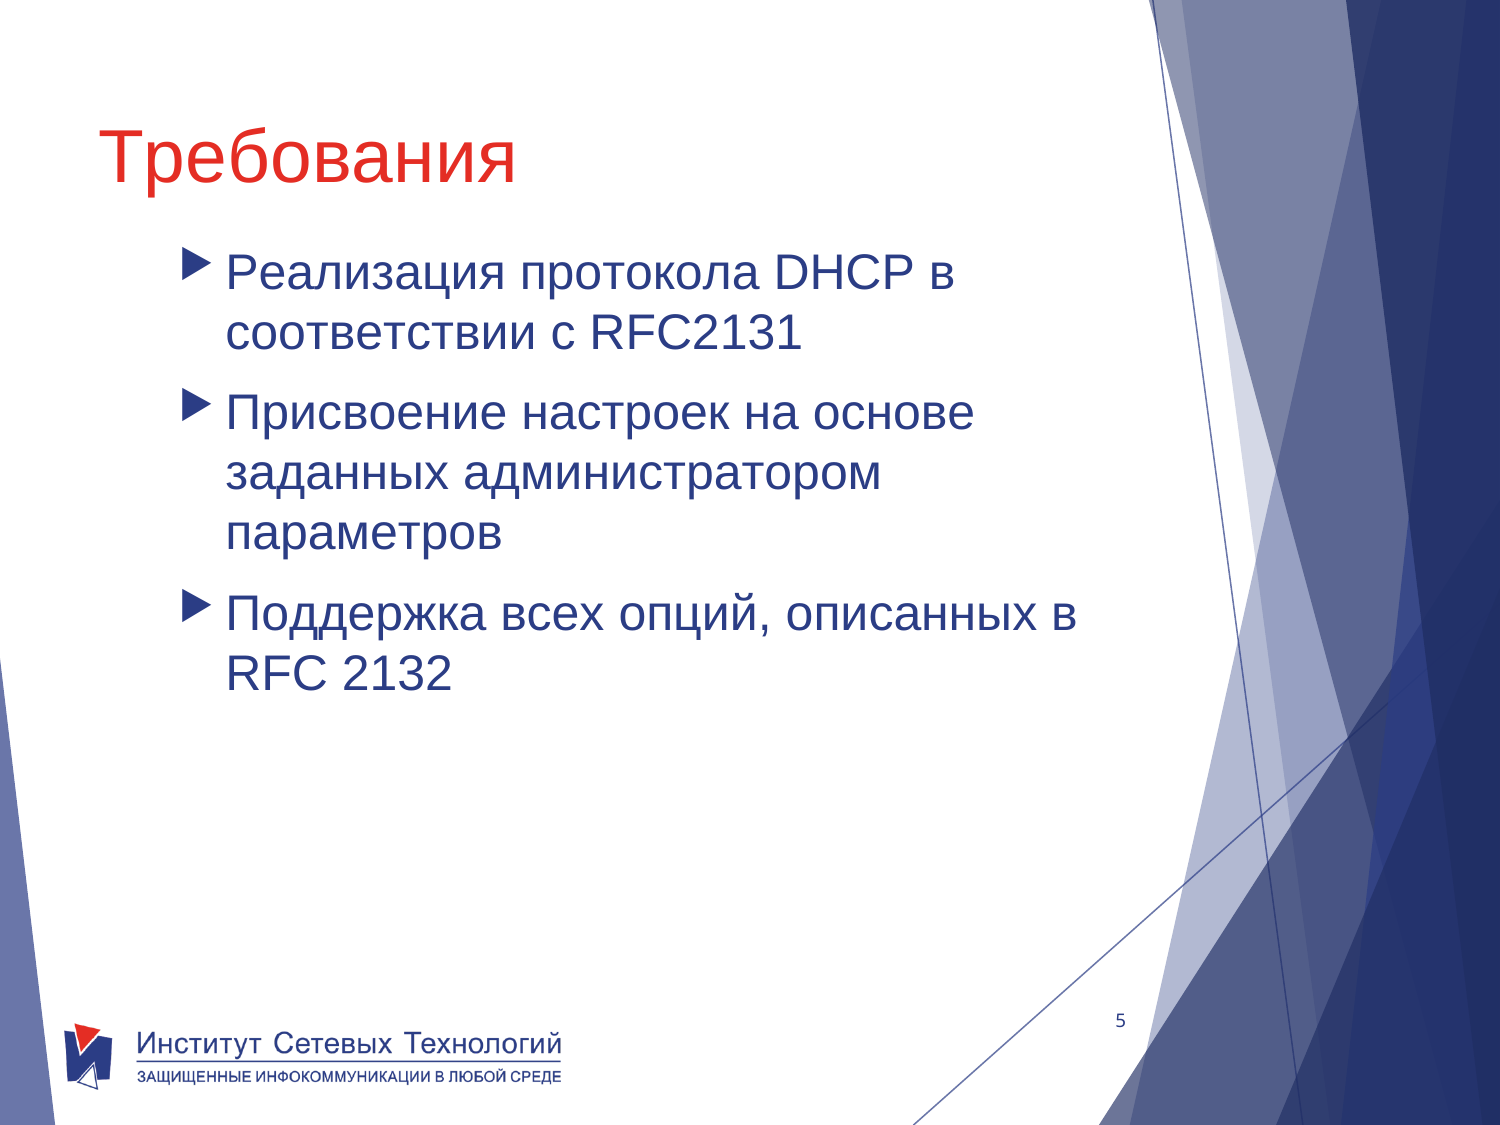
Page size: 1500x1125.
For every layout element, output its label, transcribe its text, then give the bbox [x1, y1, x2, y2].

text_box <number> [1056, 991, 1141, 1052]
title Требования [83, 99, 1141, 317]
picture [64, 1023, 561, 1090]
list Реализация протокола DHCP в соответствии с RFC2131 Присвоение настроек на основе заданных администратором параметров Поддержка всех опций, описанных в RFC 2132 [88, 231, 1147, 869]
